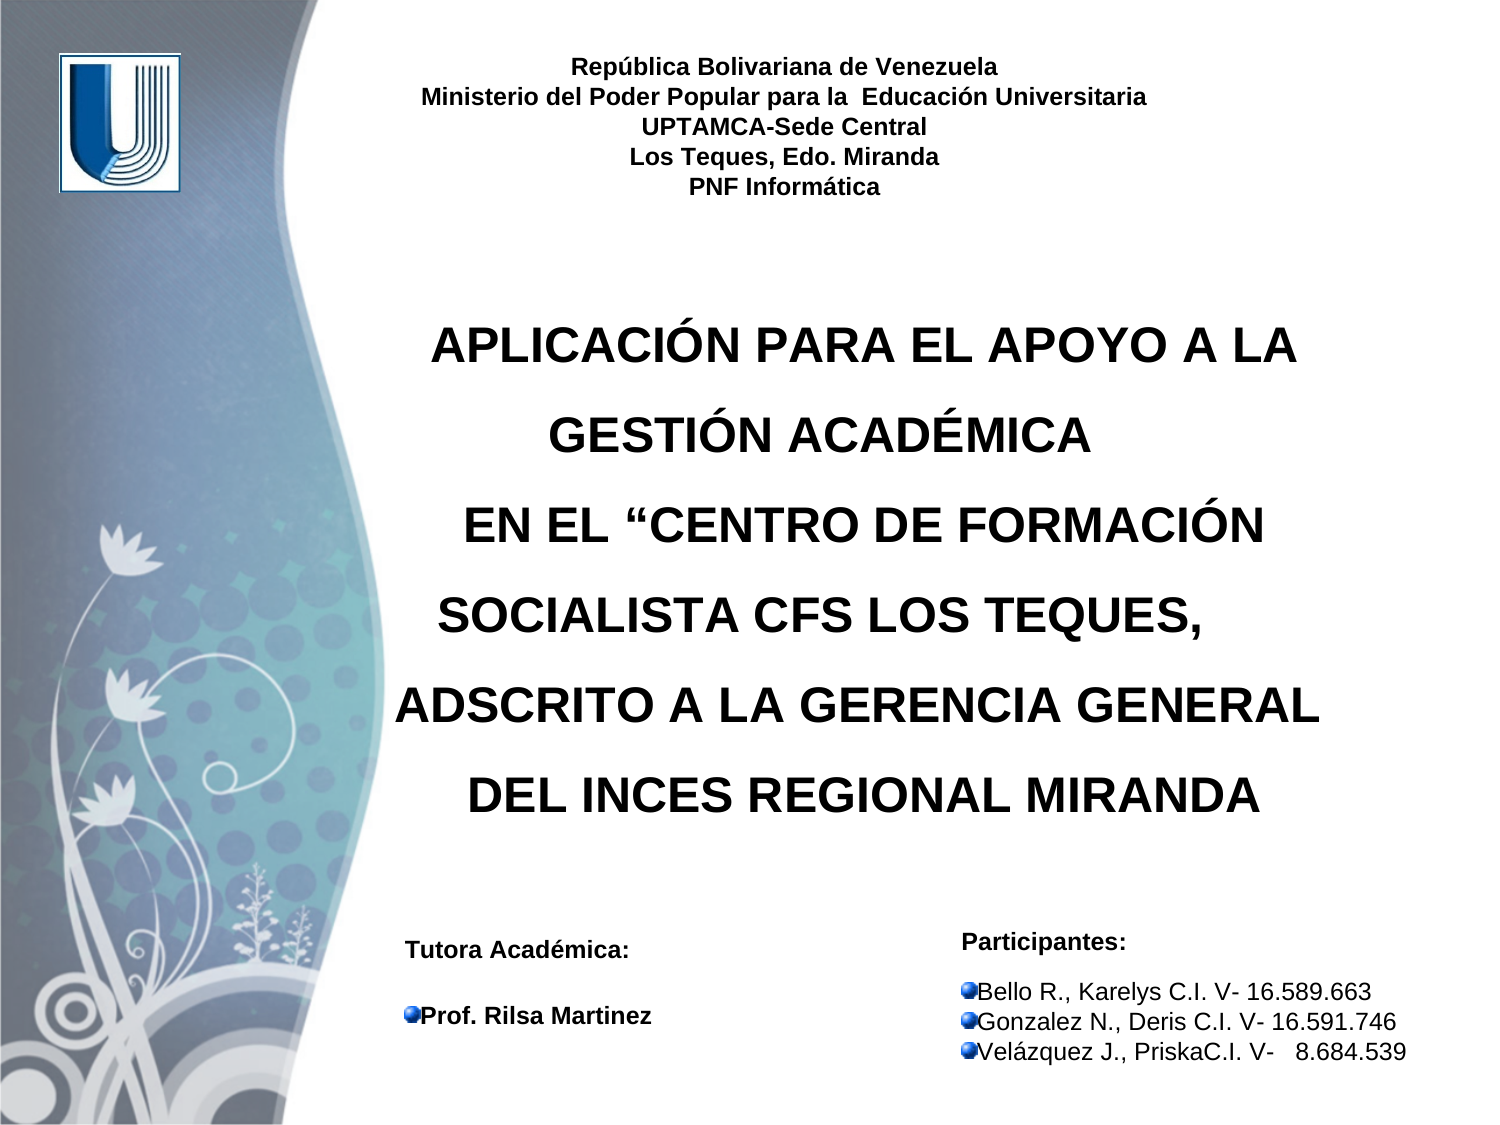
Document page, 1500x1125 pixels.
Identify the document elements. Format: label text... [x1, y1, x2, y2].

text_box Participantes: Bello R., Karelys C.I. V- 16.589.663 Gonzalez N., Deris C.I. V- 16.591.746 Velázquez J., PriskaC.I. V- 8.684.539 [946, 917, 1455, 1074]
text_box APLICACIÓN PARA EL APOYO A LA GESTIÓN ACADÉMICA EN EL “CENTRO DE FORMACIÓN SOCIALISTA CFS LOS TEQUES, ADSCRITO A LA GERENCIA GENERAL DEL INCES REGIONAL MIRANDA [283, 274, 1373, 831]
text_box Tutora Académica: Prof. Rilsa Martinez [389, 911, 764, 1038]
picture [961, 982, 978, 999]
picture [0, 0, 390, 1125]
picture [961, 1042, 978, 1059]
picture [404, 1006, 421, 1023]
text_box República Bolivariana de Venezuela Ministerio del Poder Popular para la Educación Universitaria UPTAMCA-Sede Central Los Teques, Edo. Miranda PNF Informática [406, 42, 1164, 208]
picture [961, 1012, 978, 1029]
